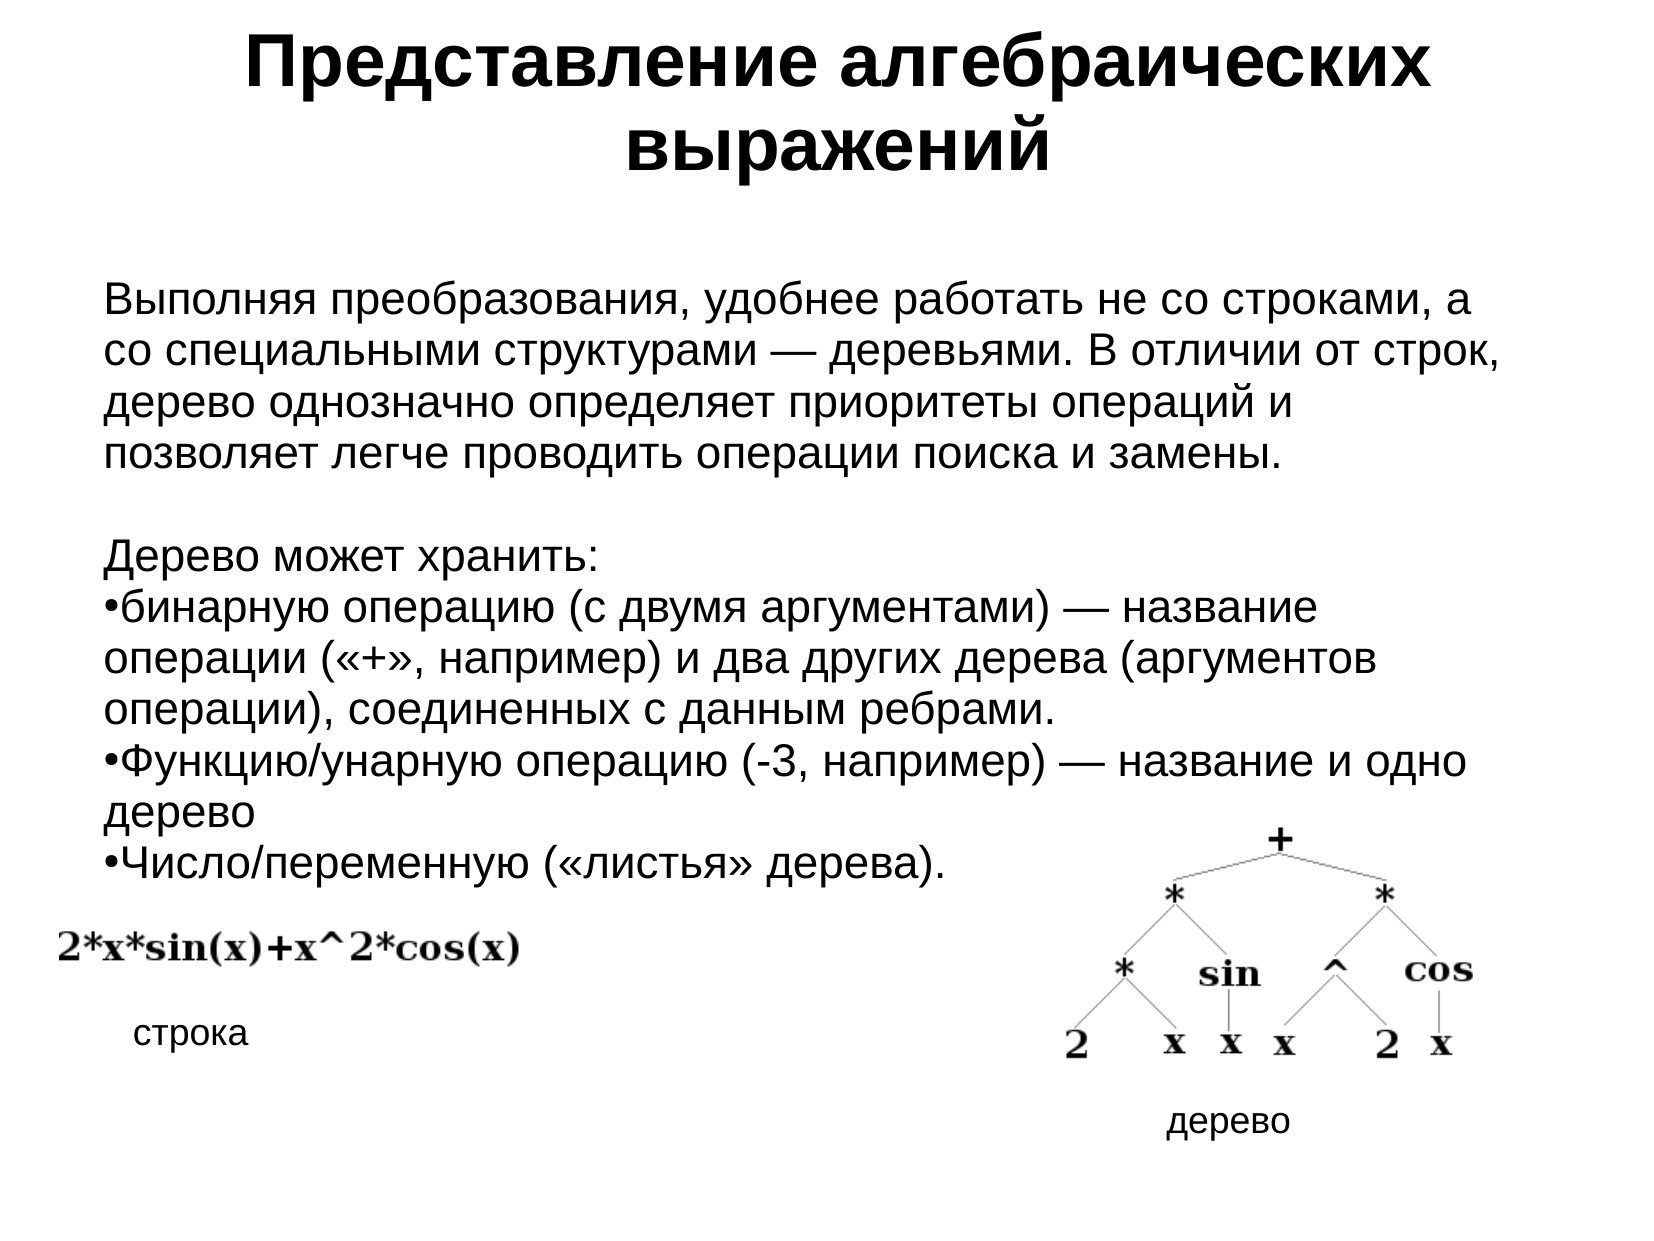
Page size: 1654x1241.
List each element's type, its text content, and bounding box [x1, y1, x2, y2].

picture [1062, 896, 1484, 1063]
picture [59, 922, 525, 975]
text_box Выполняя преобразования, удобнее работать не со строками, а со специальными структурами — деревьями. В отличии от строк, дерево однозначно определяет приоритеты операций и позволяет легче проводить операции поиска и замены. Дерево может хранить: бинарную операцию (с двумя аргументами) — название операции («+», например) и два других дерева (аргументов операции), соединенных с данным ребрами. Функцию/унарную операцию (-3, например) — название и одно дерево Число/переменную («листья» дерева). [88, 265, 1536, 896]
text_box дерево [1151, 1092, 1565, 1150]
text_box строка [118, 1003, 414, 1103]
title Представление алгебраических выражений [82, 18, 1595, 187]
